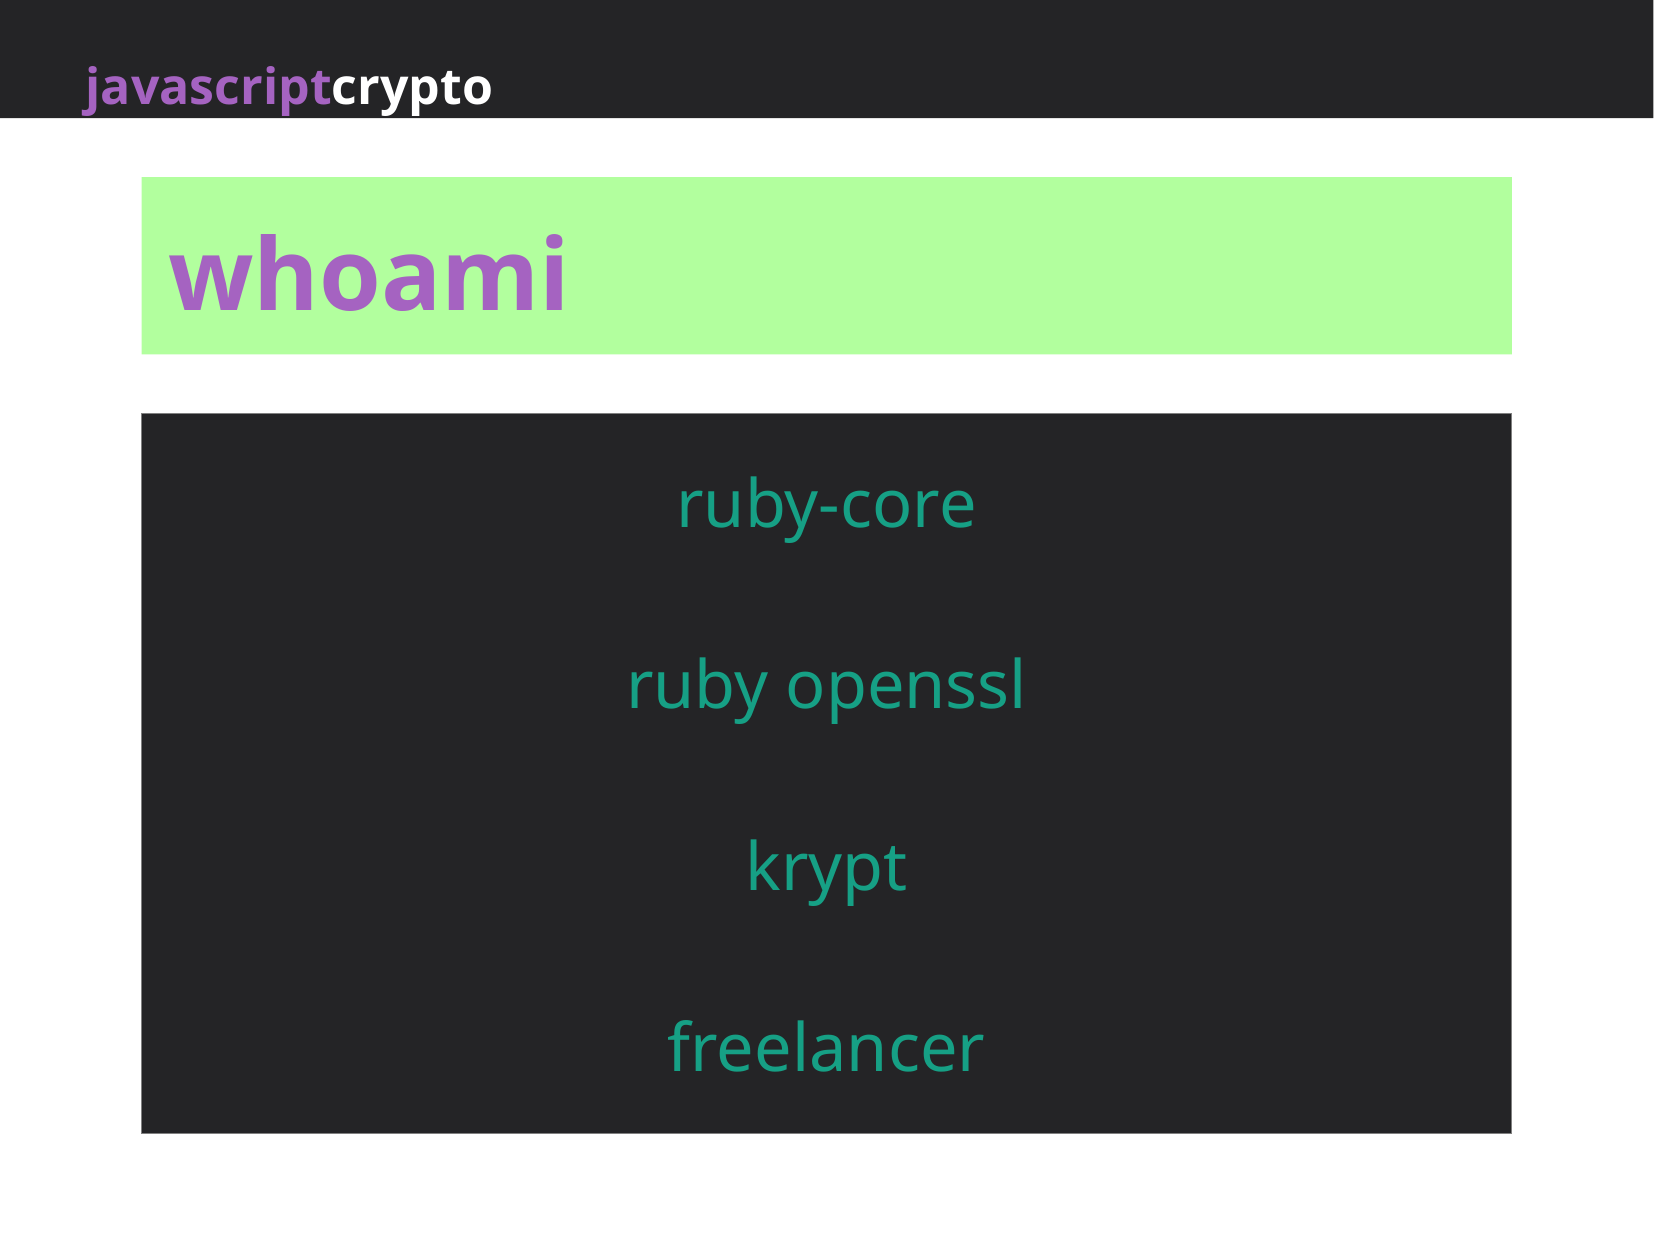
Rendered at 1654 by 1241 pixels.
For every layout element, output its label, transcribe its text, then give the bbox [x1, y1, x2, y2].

text_box [0, 0, 1654, 119]
text_box ruby-core ruby openssl krypt freelancer [141, 413, 1512, 1134]
text_box whoami [153, 195, 981, 331]
text_box [141, 177, 1512, 355]
text_box javascriptcrypto [70, 43, 544, 119]
text_box [165, 531, 1441, 1087]
